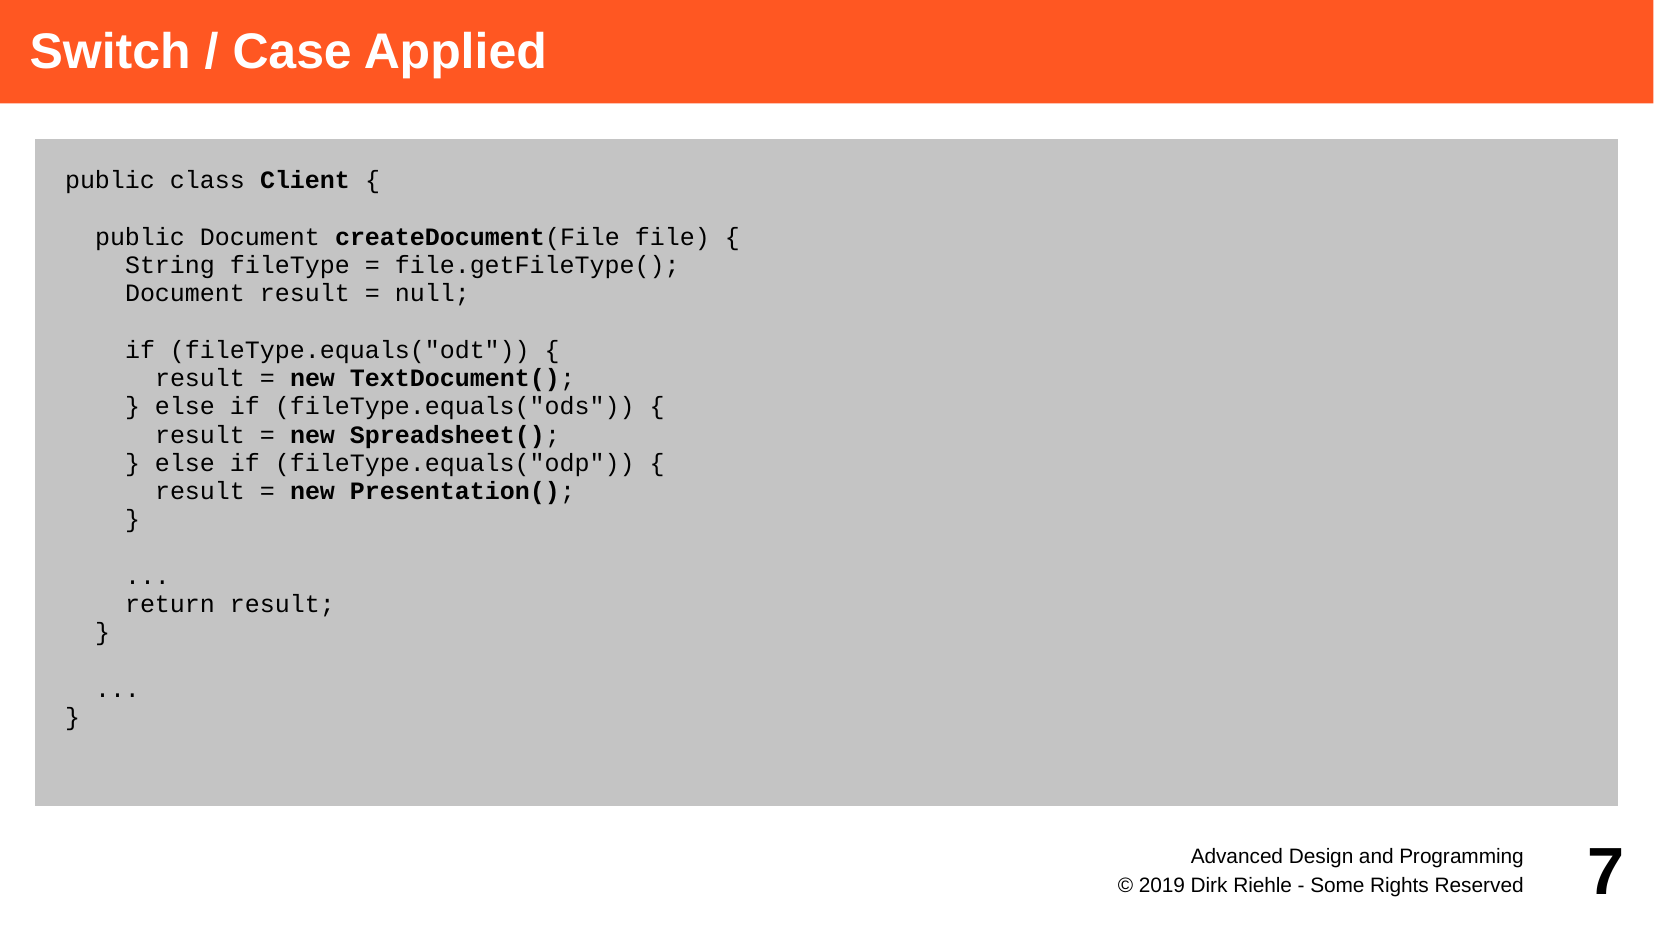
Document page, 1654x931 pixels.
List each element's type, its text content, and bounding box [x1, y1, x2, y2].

list public class Client { public Document createDocument(File file) { String fileType = file.getFileType(); Document result = null; if (fileType.equals("odt")) { result = new TextDocument(); } else if (fileType.equals("ods")) { result = new Spreadsheet(); } else if (fileType.equals("odp")) { result = new Presentation(); } ... return result; } ... } [29, 132, 1625, 813]
title Switch / Case Applied [0, 0, 1654, 104]
